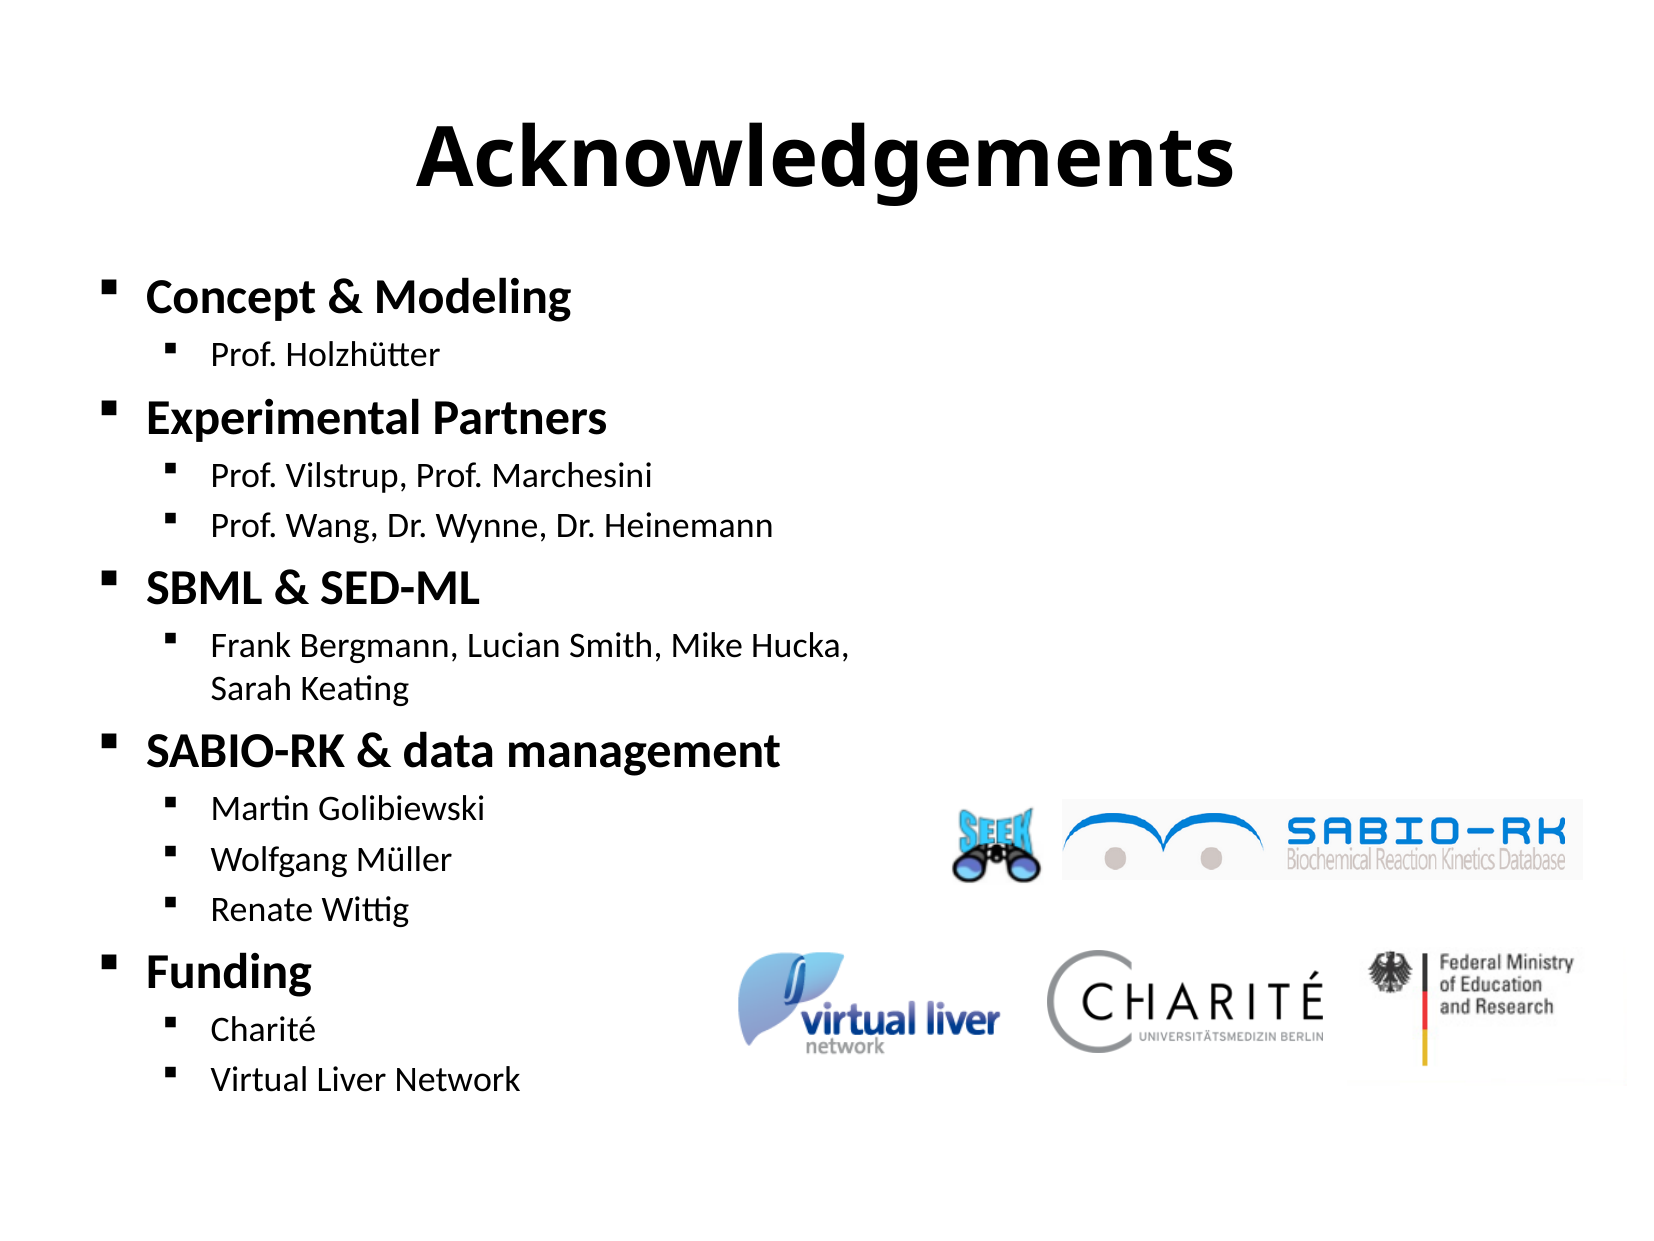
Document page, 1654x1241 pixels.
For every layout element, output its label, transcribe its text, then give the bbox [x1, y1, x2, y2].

picture [736, 950, 1019, 1058]
list Concept & Modeling Prof. Holzhütter Experimental Partners Prof. Vilstrup, Prof. Marchesini Prof. Wang, Dr. Wynne, Dr. Heinemann SBML & SED-ML Frank Bergmann, Lucian Smith, Mike Hucka, Sarah Keating SABIO-RK & data management Martin Golibiewski Wolfgang Müller Renate Wittig Funding Charité Virtual Liver Network [82, 256, 924, 1108]
title Acknowledgements [82, 49, 1571, 257]
picture [1347, 947, 1627, 1086]
picture [1062, 799, 1583, 880]
picture [948, 804, 1044, 886]
picture [1047, 950, 1323, 1053]
